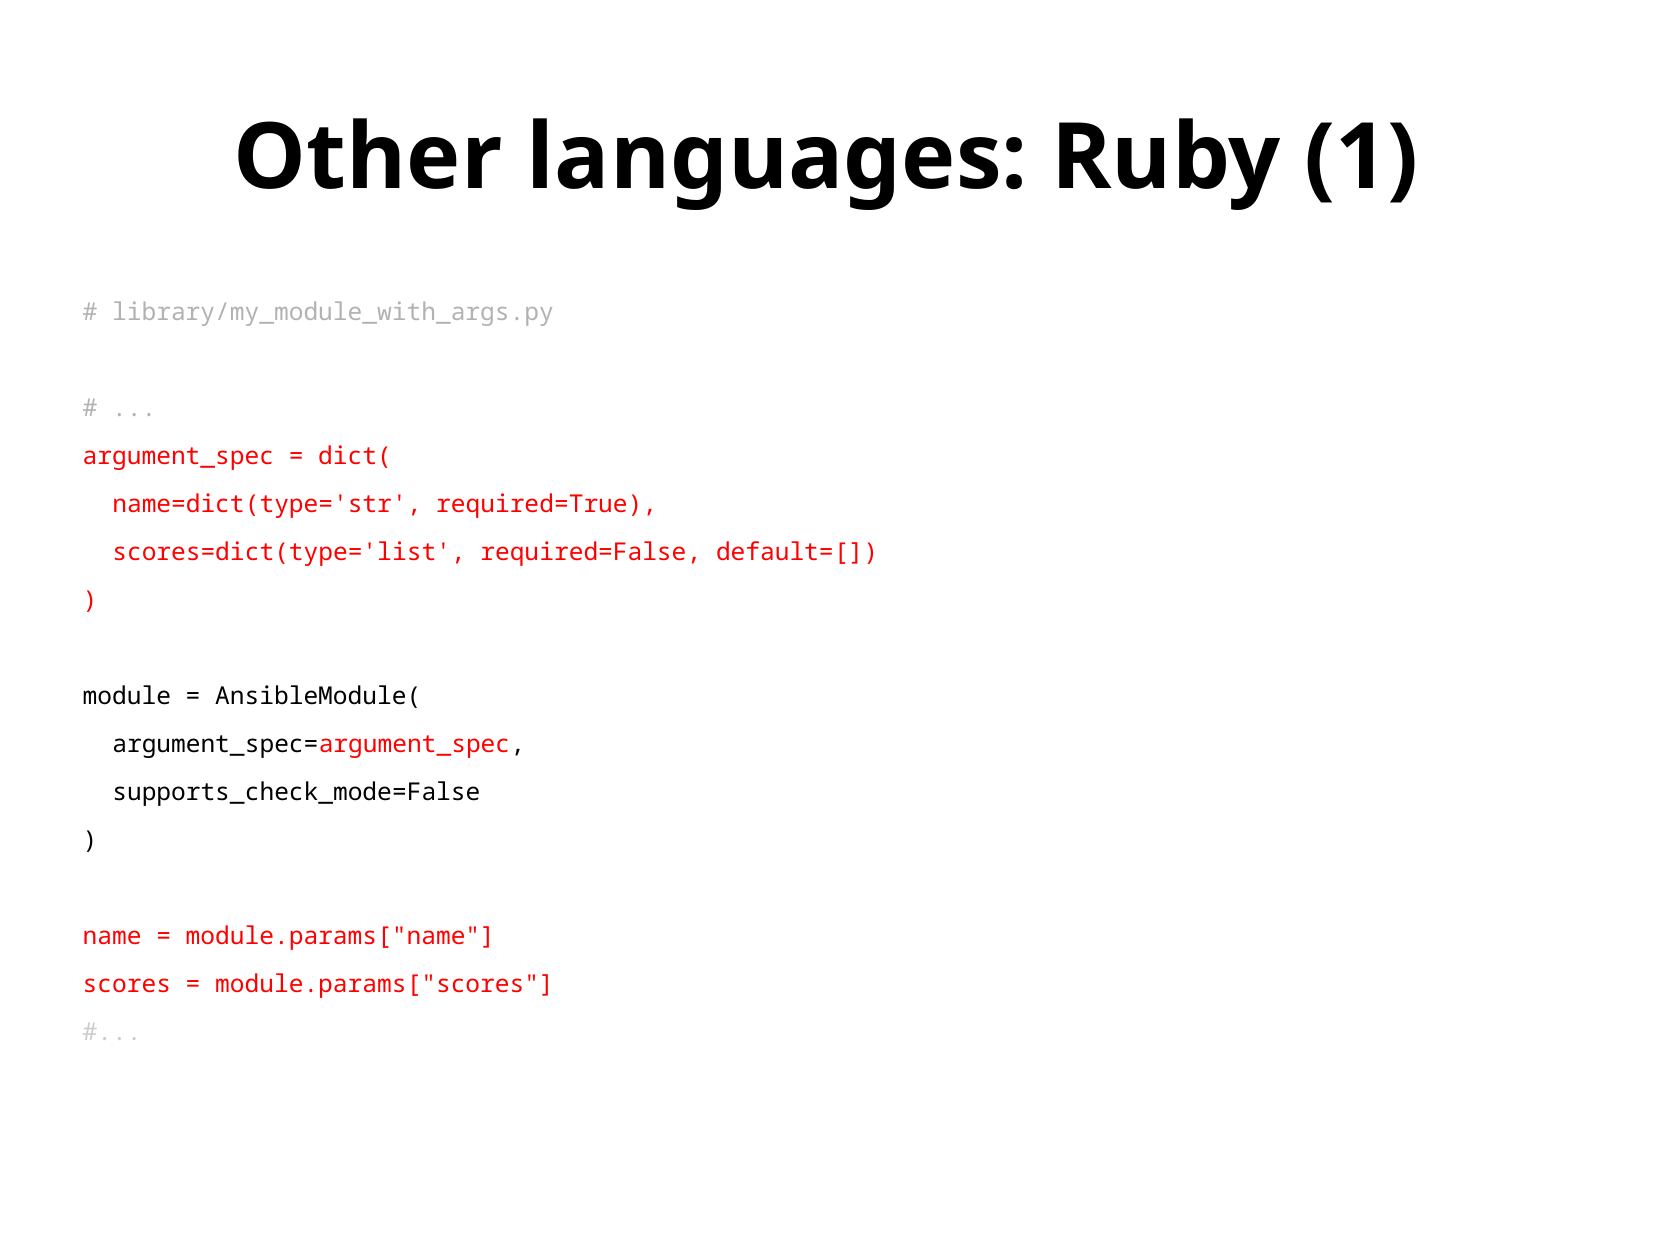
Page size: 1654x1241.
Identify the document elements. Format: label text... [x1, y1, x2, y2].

title Other languages: Ruby (1) [82, 49, 1571, 257]
list # library/my_module_with_args.py # ... argument_spec = dict( name=dict(type='str', required=True), scores=dict(type='list', required=False, default=[]) ) module = AnsibleModule( argument_spec=argument_spec, supports_check_mode=False ) name = module.params["name"] scores = module.params["scores"] #... [82, 290, 1571, 1052]
